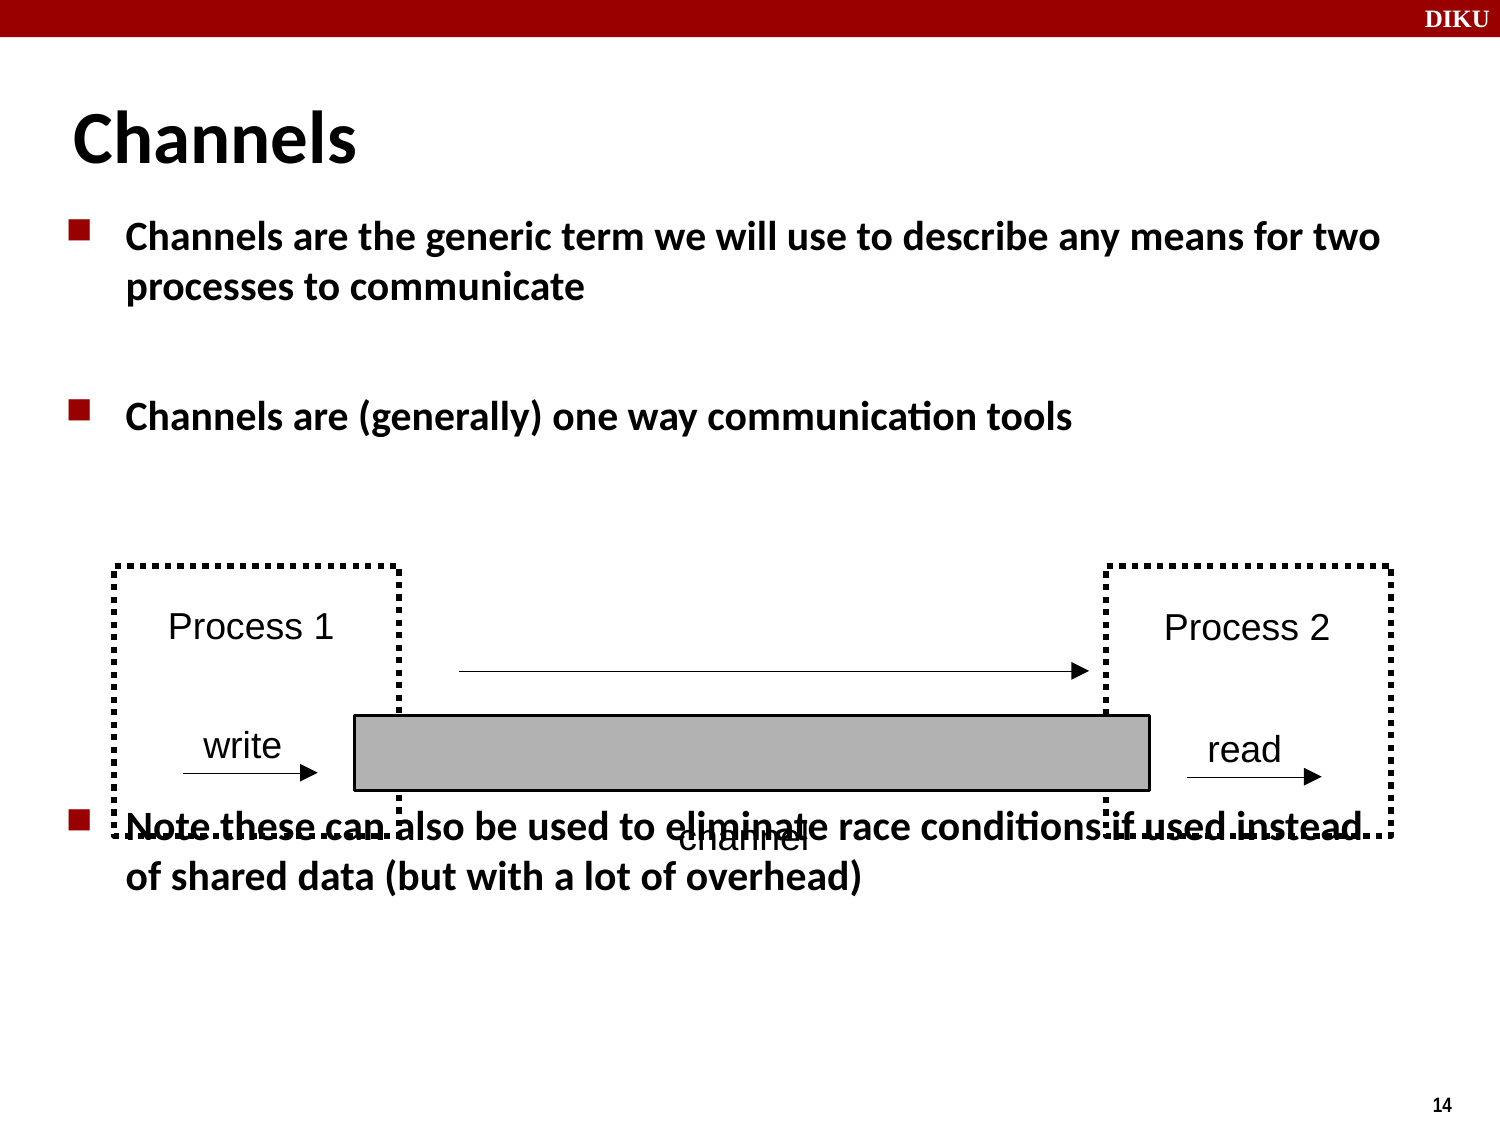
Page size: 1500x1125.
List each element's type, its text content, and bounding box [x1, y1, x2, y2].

text_box read [1192, 720, 1319, 778]
text_box write [188, 716, 315, 774]
text_box channel [663, 809, 844, 866]
text_box Process 2 [1149, 599, 1360, 656]
text_box [354, 715, 1150, 791]
text_box Channels are the generic term we will use to describe any means for two processes to communicate Channels are (generally) one way communication tools Note these can also be used to eliminate race conditions if used instead of shared data (but with a lot of overhead) [54, 201, 1400, 625]
text_box Process 1 [153, 598, 364, 656]
text_box Channels [58, 71, 1304, 197]
